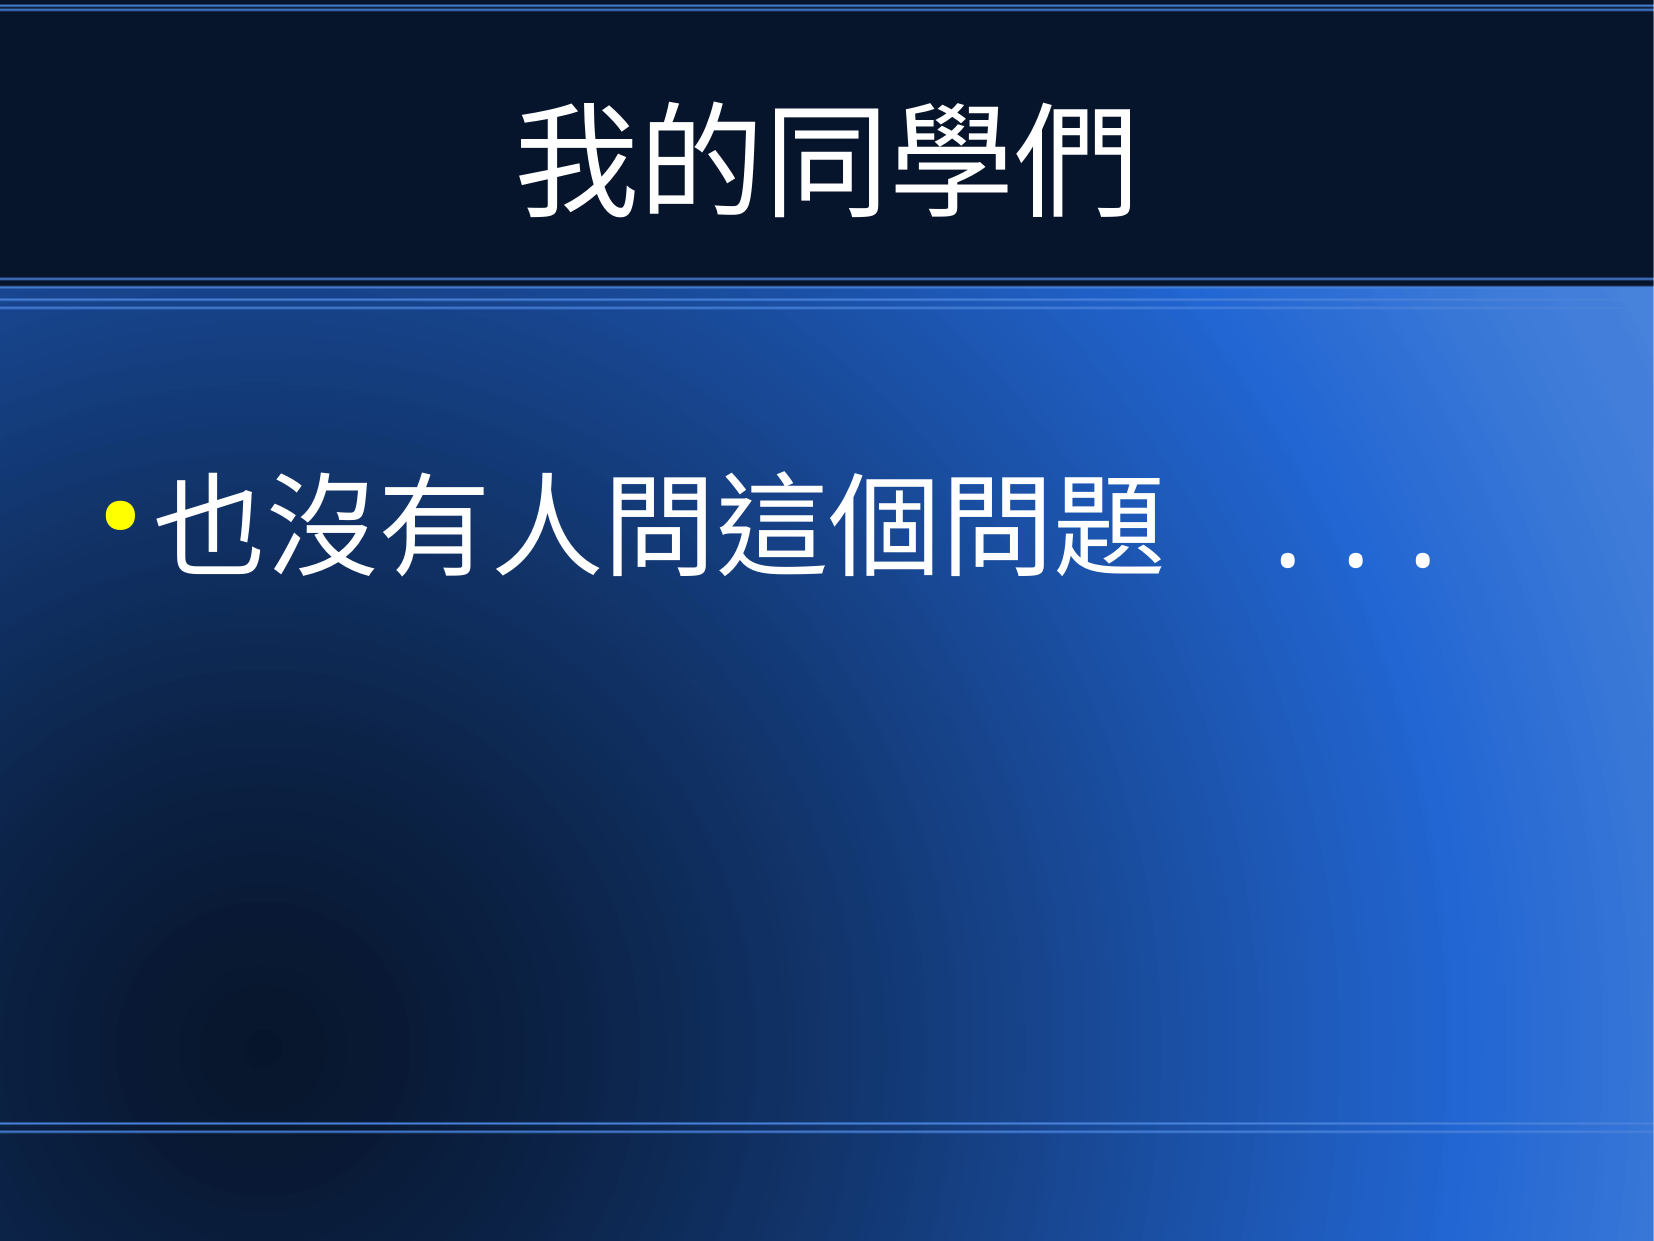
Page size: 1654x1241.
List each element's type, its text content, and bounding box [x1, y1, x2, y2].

list 也沒有人問這個問題 ... [82, 355, 1571, 1241]
title 我的同學們 [82, 49, 1571, 257]
picture [0, 0, 1654, 1241]
